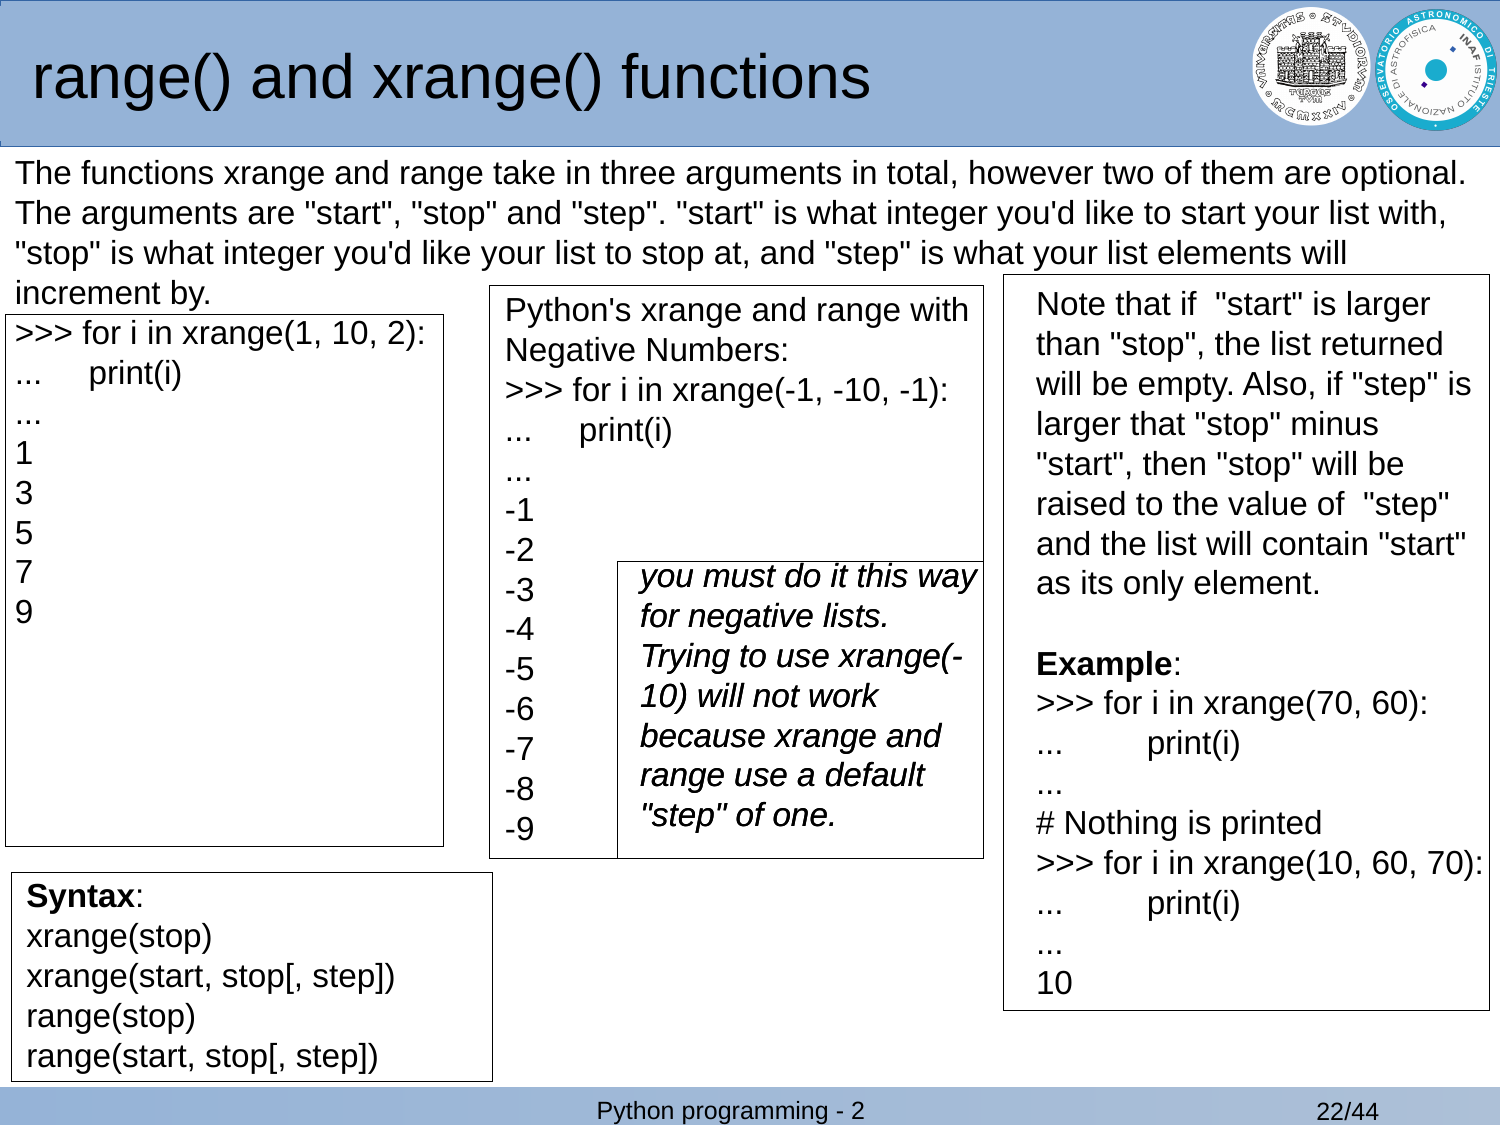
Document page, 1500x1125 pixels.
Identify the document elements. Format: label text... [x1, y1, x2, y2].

text_box [5, 314, 444, 847]
text_box range() and xrange() functions [0, 5, 1253, 141]
text_box [489, 285, 984, 859]
list Syntax: xrange(stop) xrange(start, stop[, step]) range(stop) range(start, stop[, step]) [11, 866, 975, 1068]
list Python's xrange and range with Negative Numbers: >>> for i in xrange(-1, -10, -1): ... print(i) ... -1 -2 -3 -4 -5 -6 -7 -8 -9 [490, 280, 1003, 895]
text_box [1003, 274, 1490, 1011]
list you must do it this way for negative lists. Trying to use xrange(-10) will not work because xrange and range use a default "step" of one. [625, 546, 995, 867]
list The functions xrange and range take in three arguments in total, however two of them are optional. The arguments are "start", "stop" and "step". "start" is what integer you'd like to start your list with, "stop" is what integer you'd like your list to stop at, and "step" is what your list elements will increment by. >>> for i in xrange(1, 10, 2): ... print(i) ... 1 3 5 7 9 [0, 143, 1500, 1000]
text_box [11, 1068, 493, 1082]
picture [1253, 0, 1500, 143]
list Note that if "start" is larger than "stop", the list returned will be empty. Also, if "step" is larger that "stop" minus "start", then "stop" will be raised to the value of "step" and the list will contain "start" as its only element. Example: >>> for i in xrange(70, 60): ... print(i) ... # Nothing is printed >>> for i in xrange(10, 60, 70): ... print(i) ... 10 [1021, 274, 1500, 1062]
